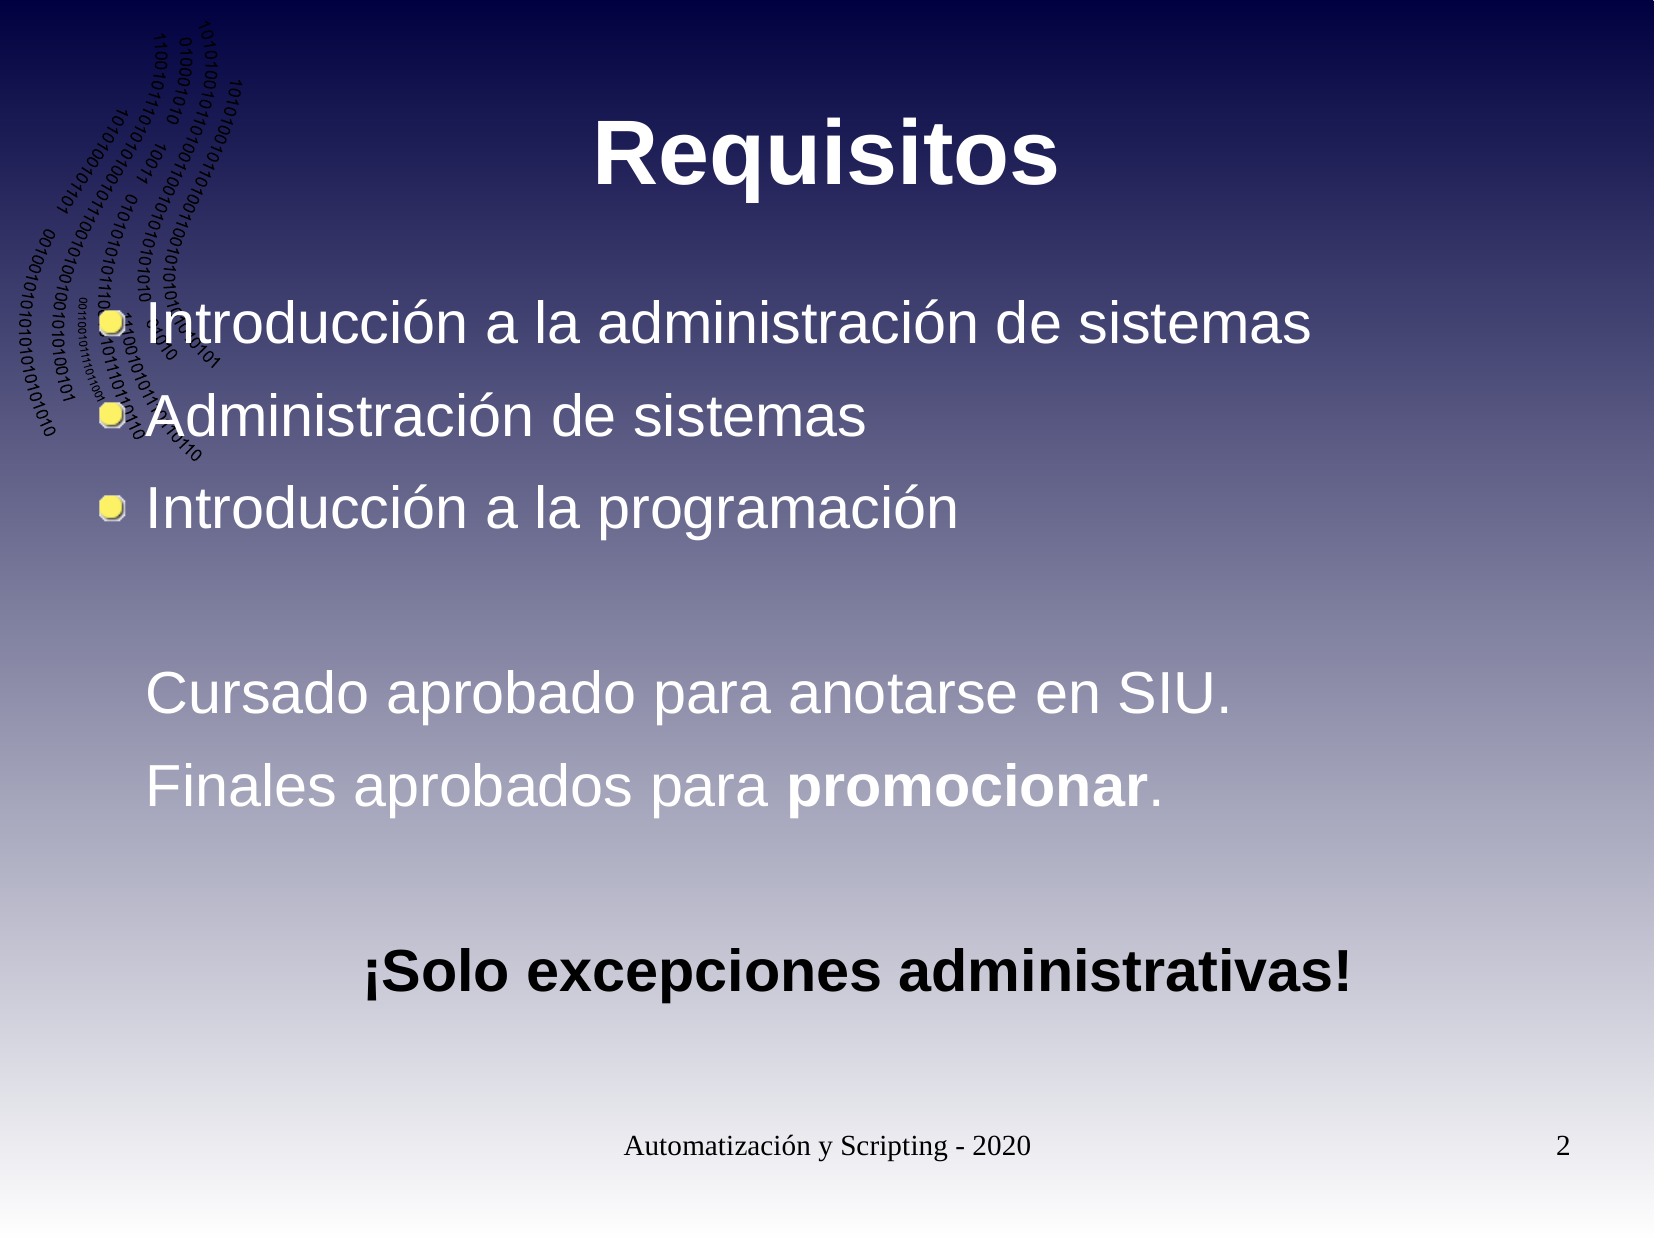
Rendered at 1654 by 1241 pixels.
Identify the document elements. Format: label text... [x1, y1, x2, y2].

list Introducción a la administración de sistemas Administración de sistemas Introducción a la programación Cursado aprobado para anotarse en SIU. Finales aprobados para promocionar. ¡Solo excepciones administrativas! [82, 290, 1571, 1010]
picture [18, 21, 243, 461]
title Requisitos [82, 49, 1571, 257]
